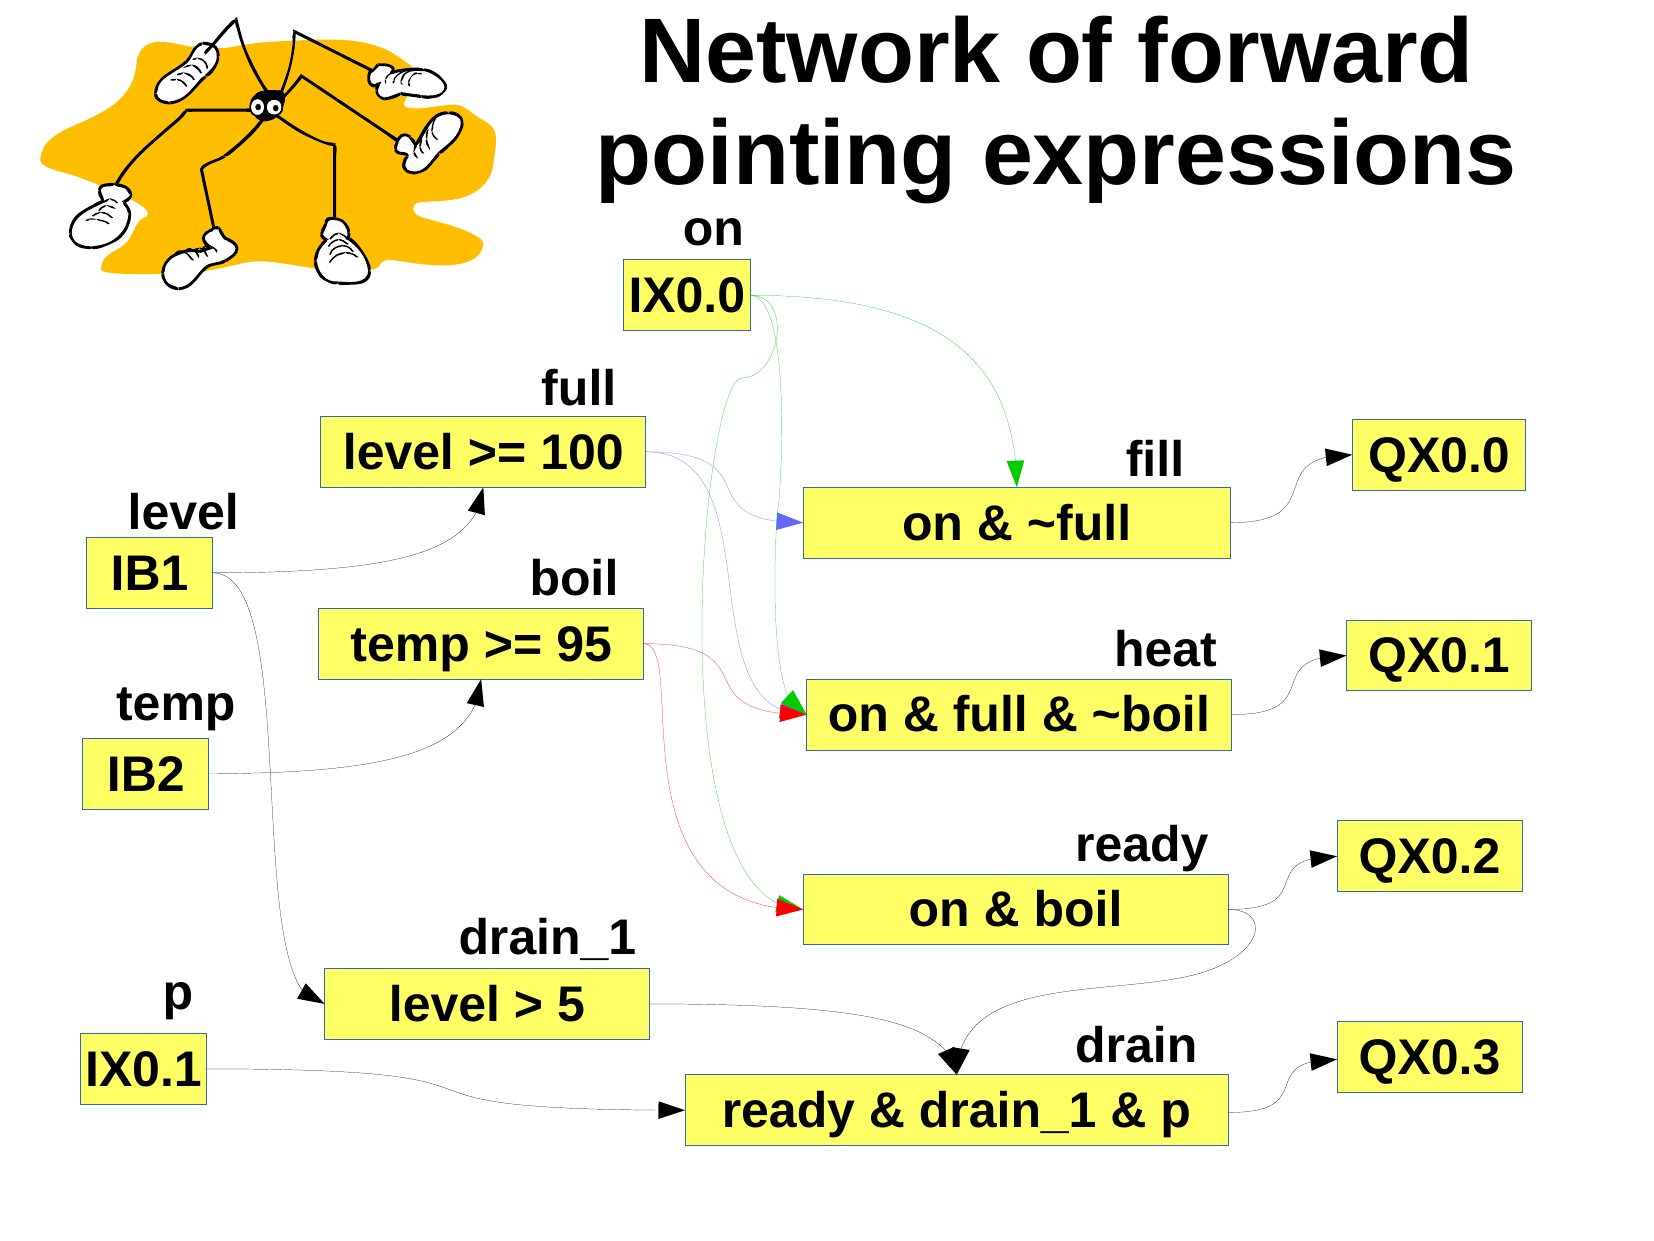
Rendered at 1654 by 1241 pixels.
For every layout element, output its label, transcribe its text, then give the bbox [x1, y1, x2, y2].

text_box IB2 [82, 738, 209, 810]
text_box p [147, 956, 208, 1028]
text_box fill [1111, 423, 1200, 495]
title Network of forward pointing expressions [761, 296, 865, 307]
text_box QX0.0 [1352, 419, 1526, 491]
text_box on [668, 193, 759, 264]
title Network of forward pointing expressions [543, 0, 1571, 307]
text_box IB1 [86, 537, 213, 609]
text_box level > 5 [324, 968, 650, 1040]
text_box on & ~full [803, 487, 1231, 559]
text_box boil [514, 543, 634, 608]
text_box QX0.3 [1337, 1021, 1523, 1093]
text_box temp [101, 667, 251, 738]
text_box IX0.1 [80, 1033, 207, 1105]
text_box drain_1 [443, 901, 652, 973]
text_box ready [1060, 809, 1223, 874]
text_box drain [1060, 1009, 1213, 1074]
text_box level >= 100 [320, 416, 646, 488]
text_box IX0.0 [623, 259, 751, 331]
picture [40, 17, 497, 291]
text_box ready & drain_1 & p [685, 1074, 1229, 1146]
text_box temp >= 95 [318, 608, 644, 680]
text_box on & boil [803, 874, 1229, 945]
text_box QX0.1 [1346, 620, 1532, 691]
text_box full [526, 352, 632, 424]
text_box heat [1099, 614, 1232, 679]
text_box QX0.2 [1337, 820, 1523, 892]
text_box level [112, 476, 254, 548]
text_box on & full & ~boil [806, 679, 1232, 751]
